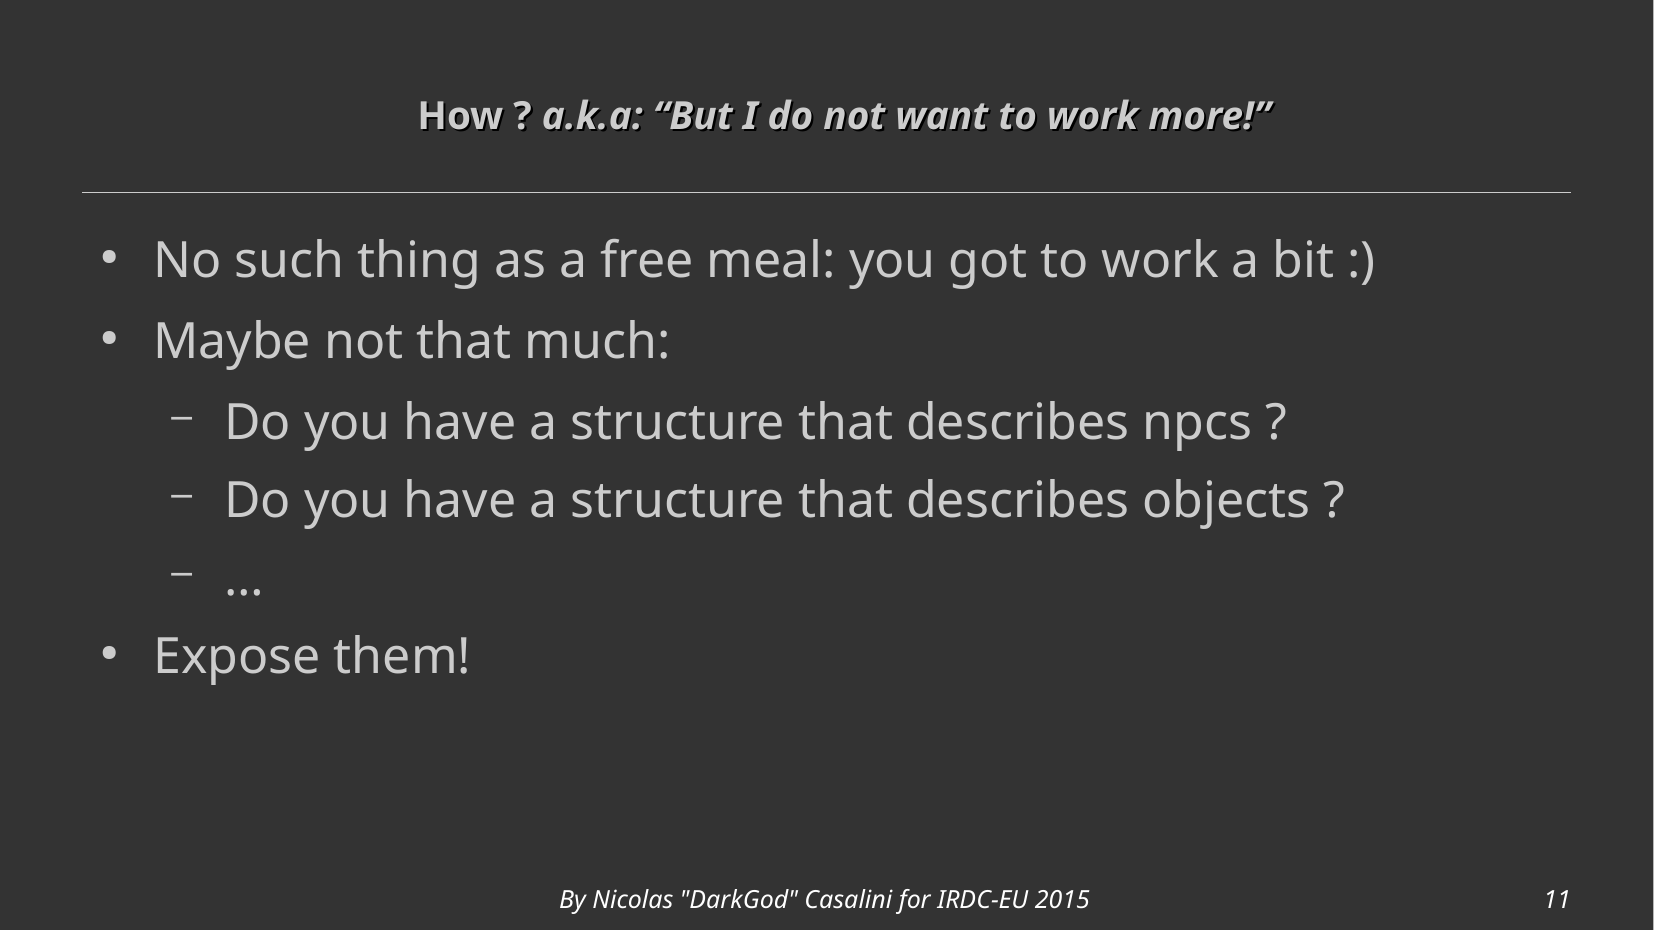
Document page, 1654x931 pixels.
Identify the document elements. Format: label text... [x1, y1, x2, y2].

list No such thing as a free meal: you got to work a bit :) Maybe not that much: Do you have a structure that describes npcs ? Do you have a structure that describes objects ? … Expose them! [82, 224, 1571, 931]
title How ? a.k.a: “But I do not want to work more!” [82, 37, 1571, 193]
